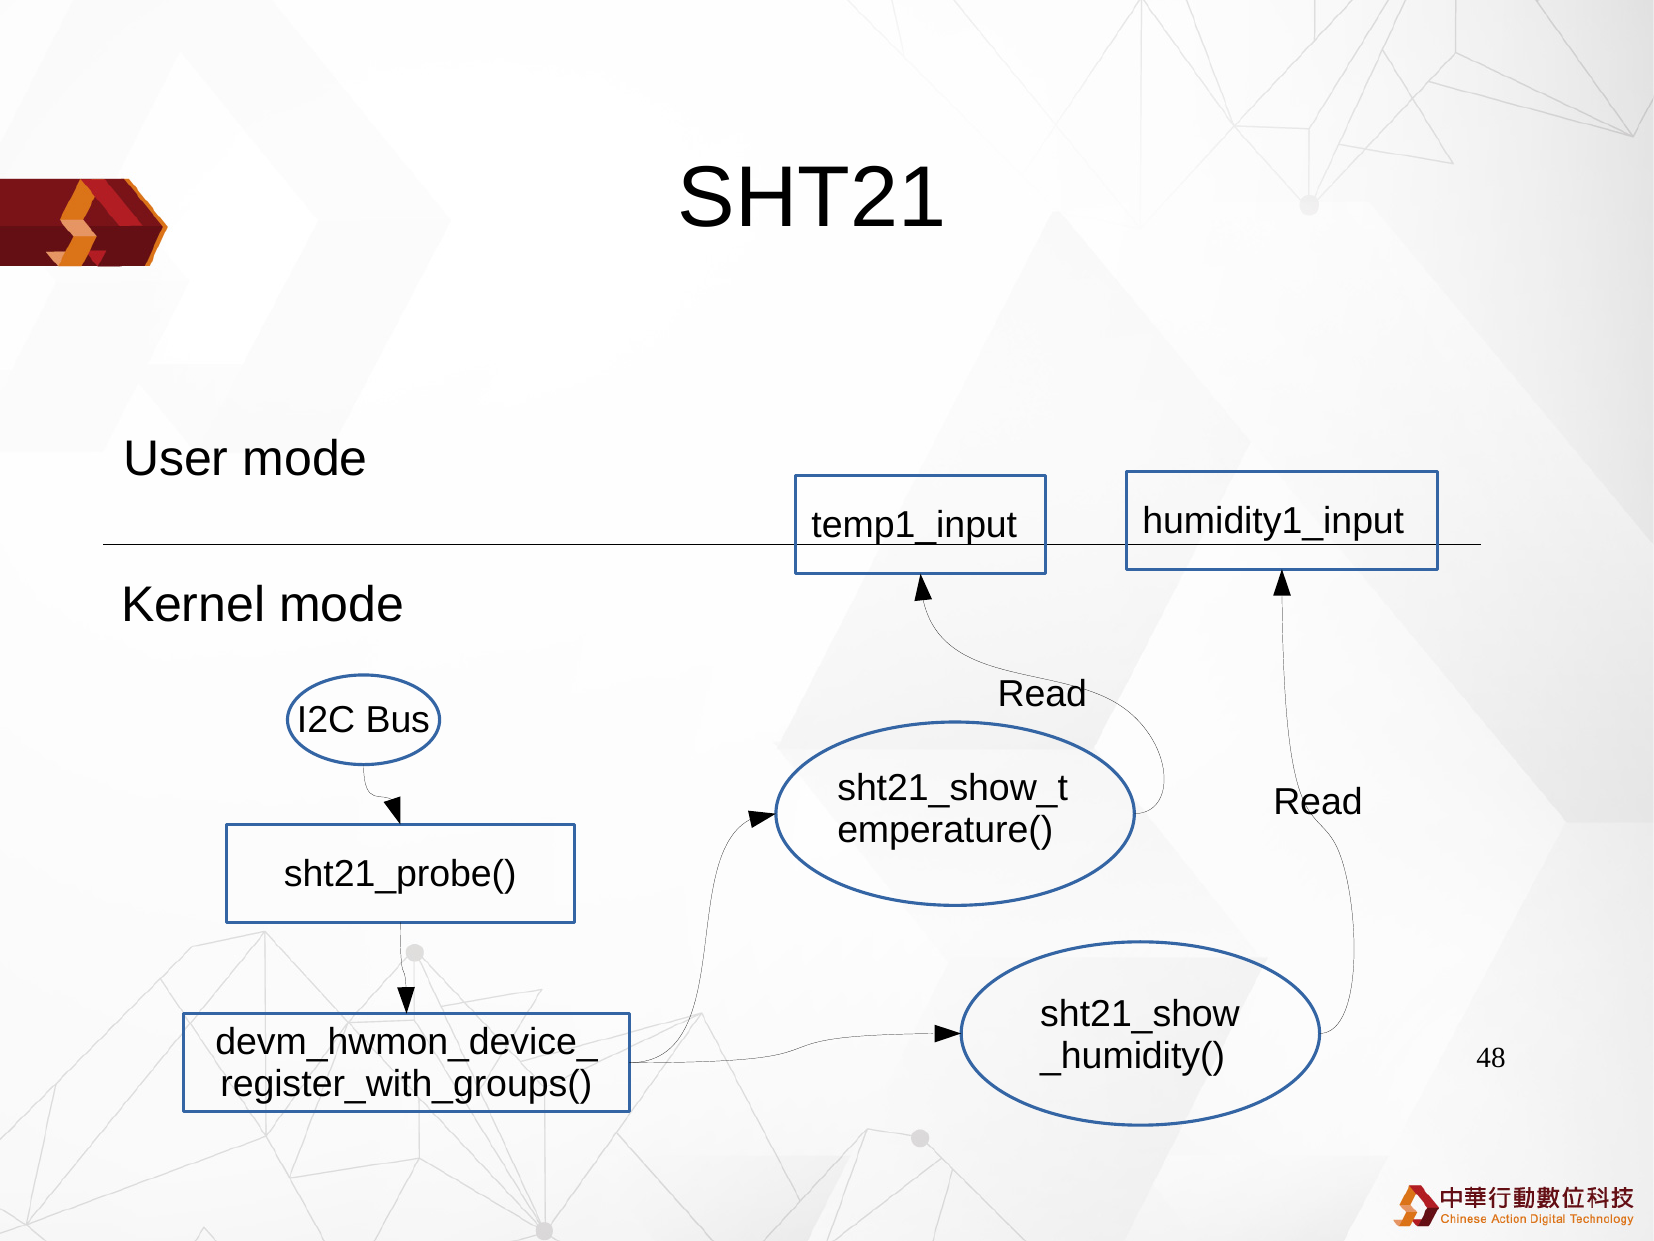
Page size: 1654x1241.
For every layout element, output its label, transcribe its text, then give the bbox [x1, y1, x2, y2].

title SHT21 [118, 112, 1506, 281]
text_box temp1_input [795, 475, 1046, 574]
text_box User mode [108, 422, 534, 494]
text_box sht21_probe() [226, 824, 575, 923]
text_box sht21_show_temperature() [822, 759, 1100, 900]
text_box humidity1_input [1126, 471, 1438, 570]
picture [0, 0, 1654, 1241]
text_box Kernel mode [106, 568, 532, 640]
text_box devm_hwmon_device_ register_with_groups() [183, 1013, 630, 1112]
text_box I2C Bus [287, 674, 440, 765]
text_box sht21_show_humidity() [1025, 984, 1269, 1126]
